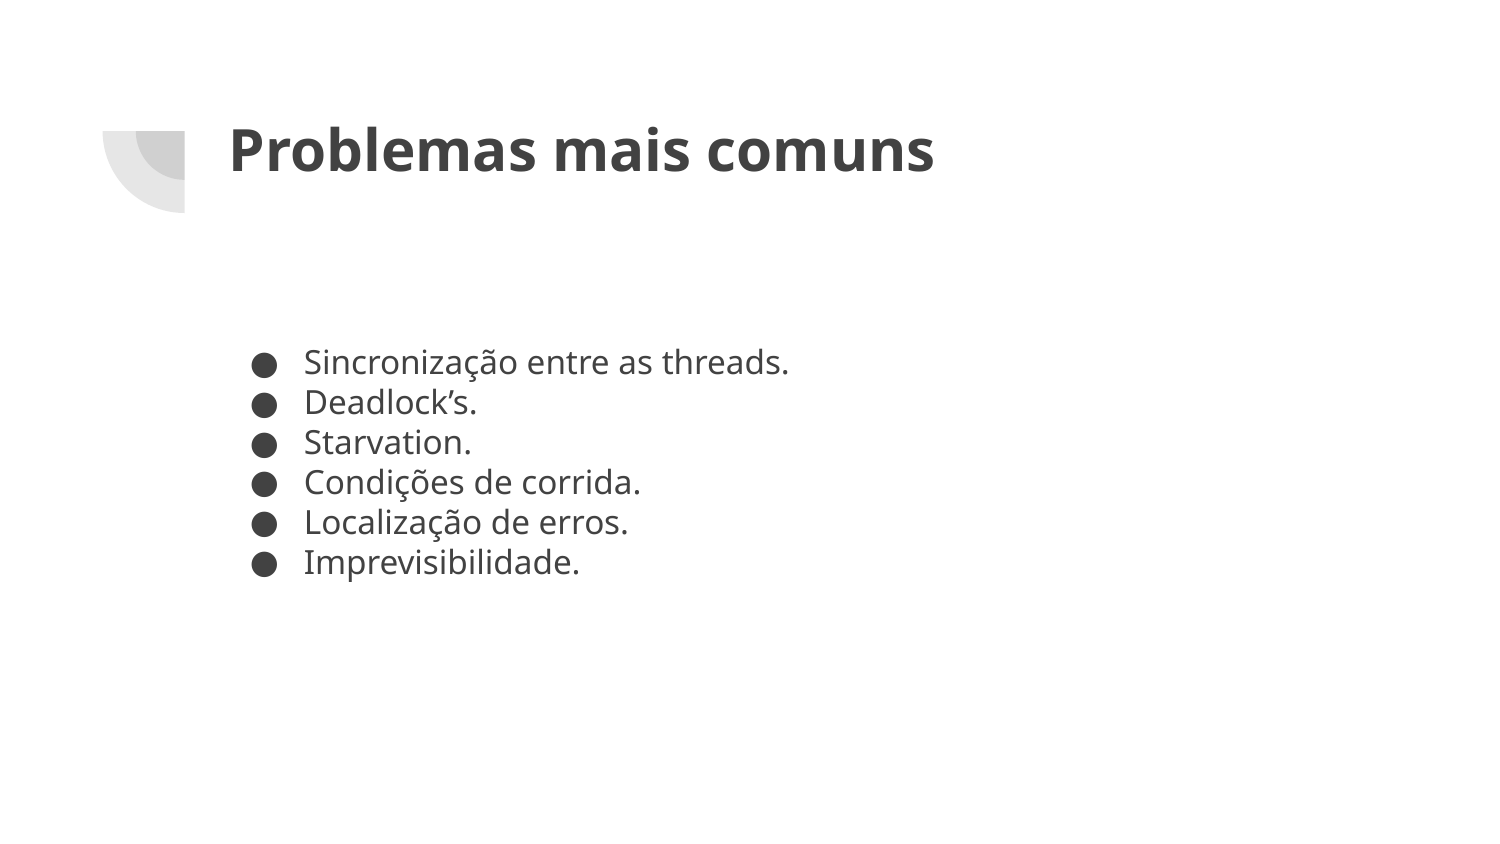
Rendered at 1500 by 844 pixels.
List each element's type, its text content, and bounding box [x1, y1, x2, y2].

title Problemas mais comuns [213, 98, 1368, 263]
list Sincronização entre as threads. Deadlock’s. Starvation. Condições de corrida. Localização de erros. Imprevisibilidade. [213, 326, 1368, 744]
